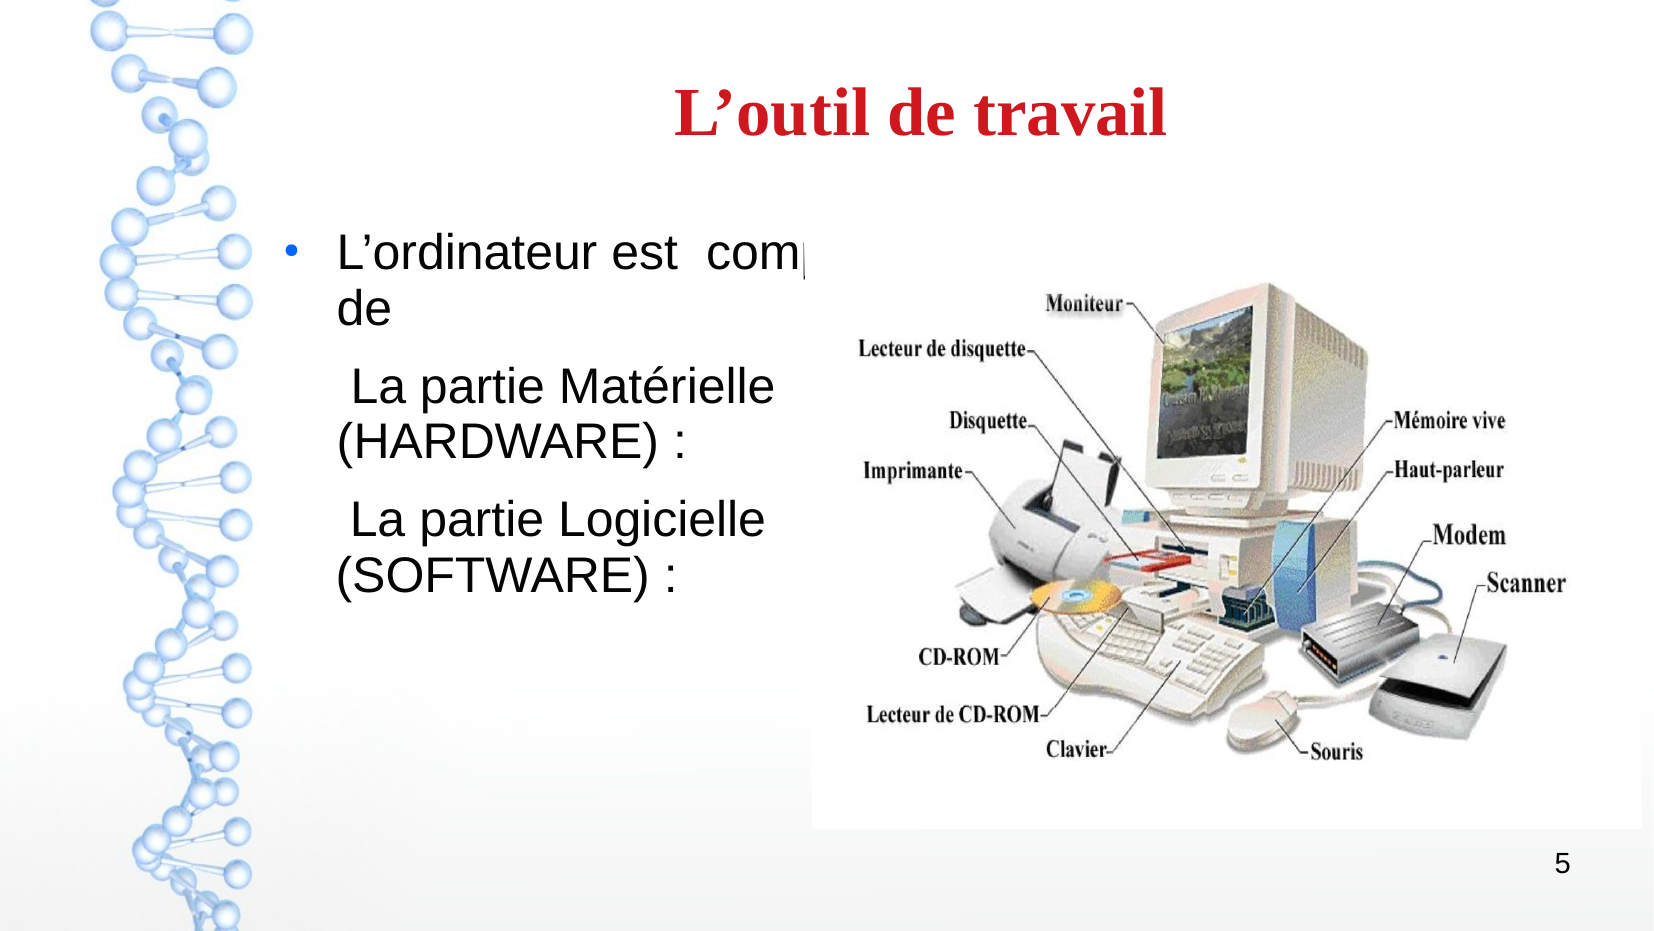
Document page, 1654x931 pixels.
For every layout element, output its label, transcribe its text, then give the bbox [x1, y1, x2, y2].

picture [0, 0, 1654, 931]
title L’outil de travail [265, 35, 1595, 189]
list L’ordinateur est composé de La partie Matérielle (HARDWARE) : La partie Logicielle (SOFTWARE) : [265, 224, 810, 764]
